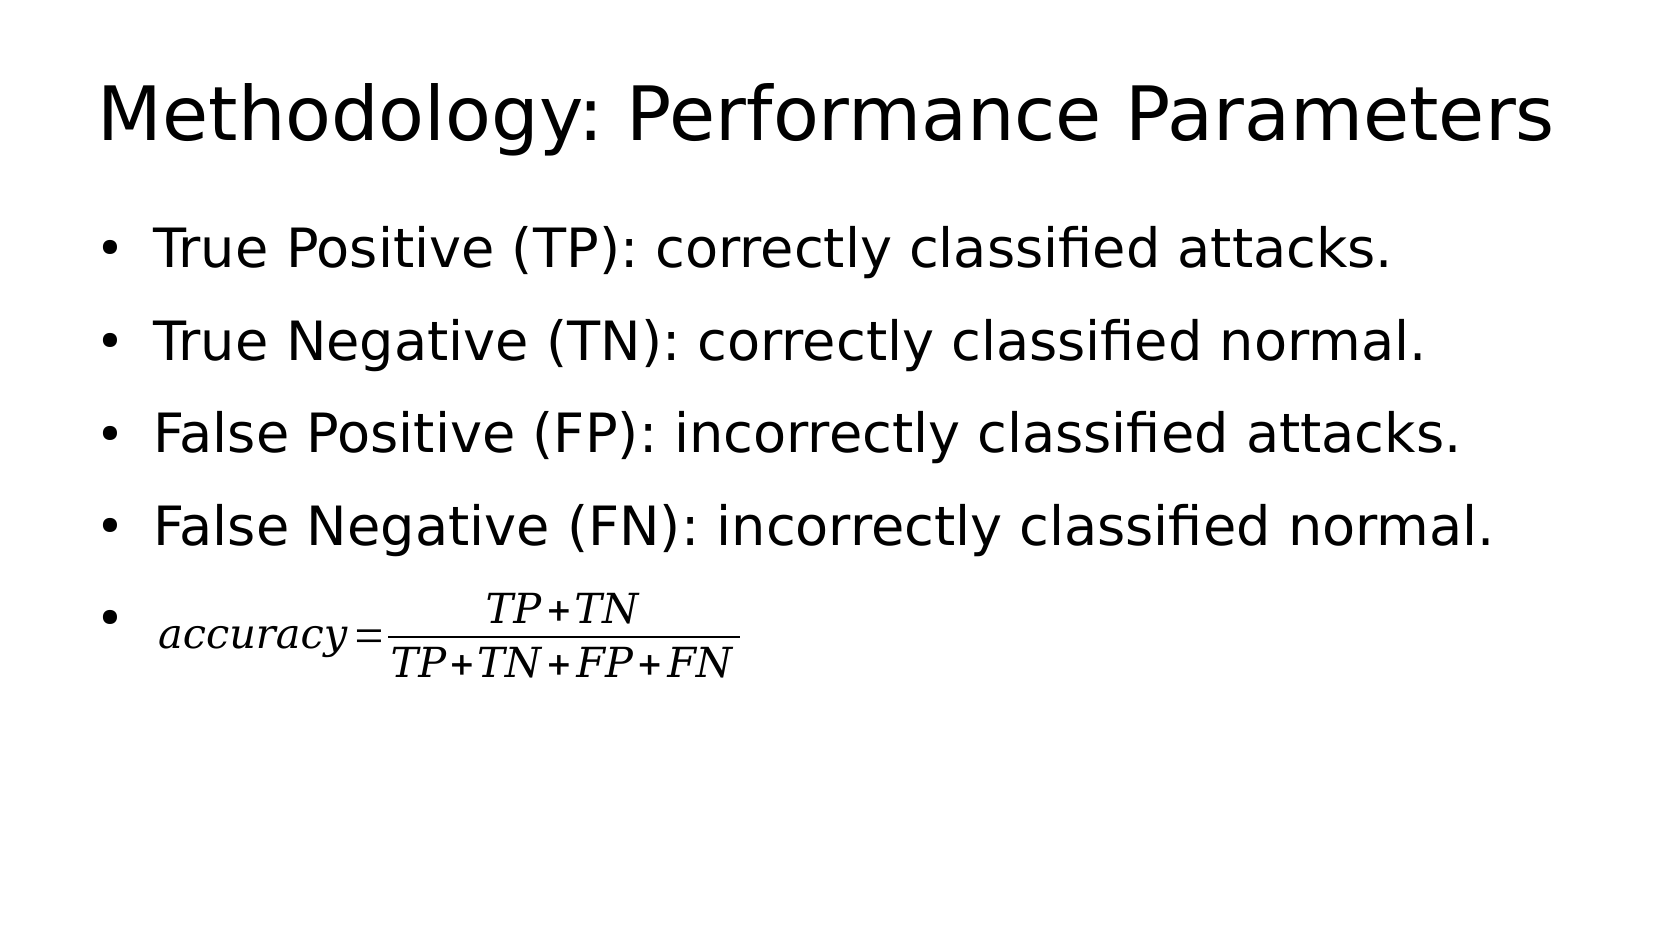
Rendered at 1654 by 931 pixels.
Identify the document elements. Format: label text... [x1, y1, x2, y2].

chart [964, 353, 1084, 413]
chart [151, 585, 747, 688]
title Methodology: Performance Parameters [82, 37, 1571, 193]
list True Positive (TP): correctly classified attacks. True Negative (TN): correctly classified normal. False Positive (FP): incorrectly classified attacks. False Negative (FN): incorrectly classified normal. [82, 217, 1571, 758]
